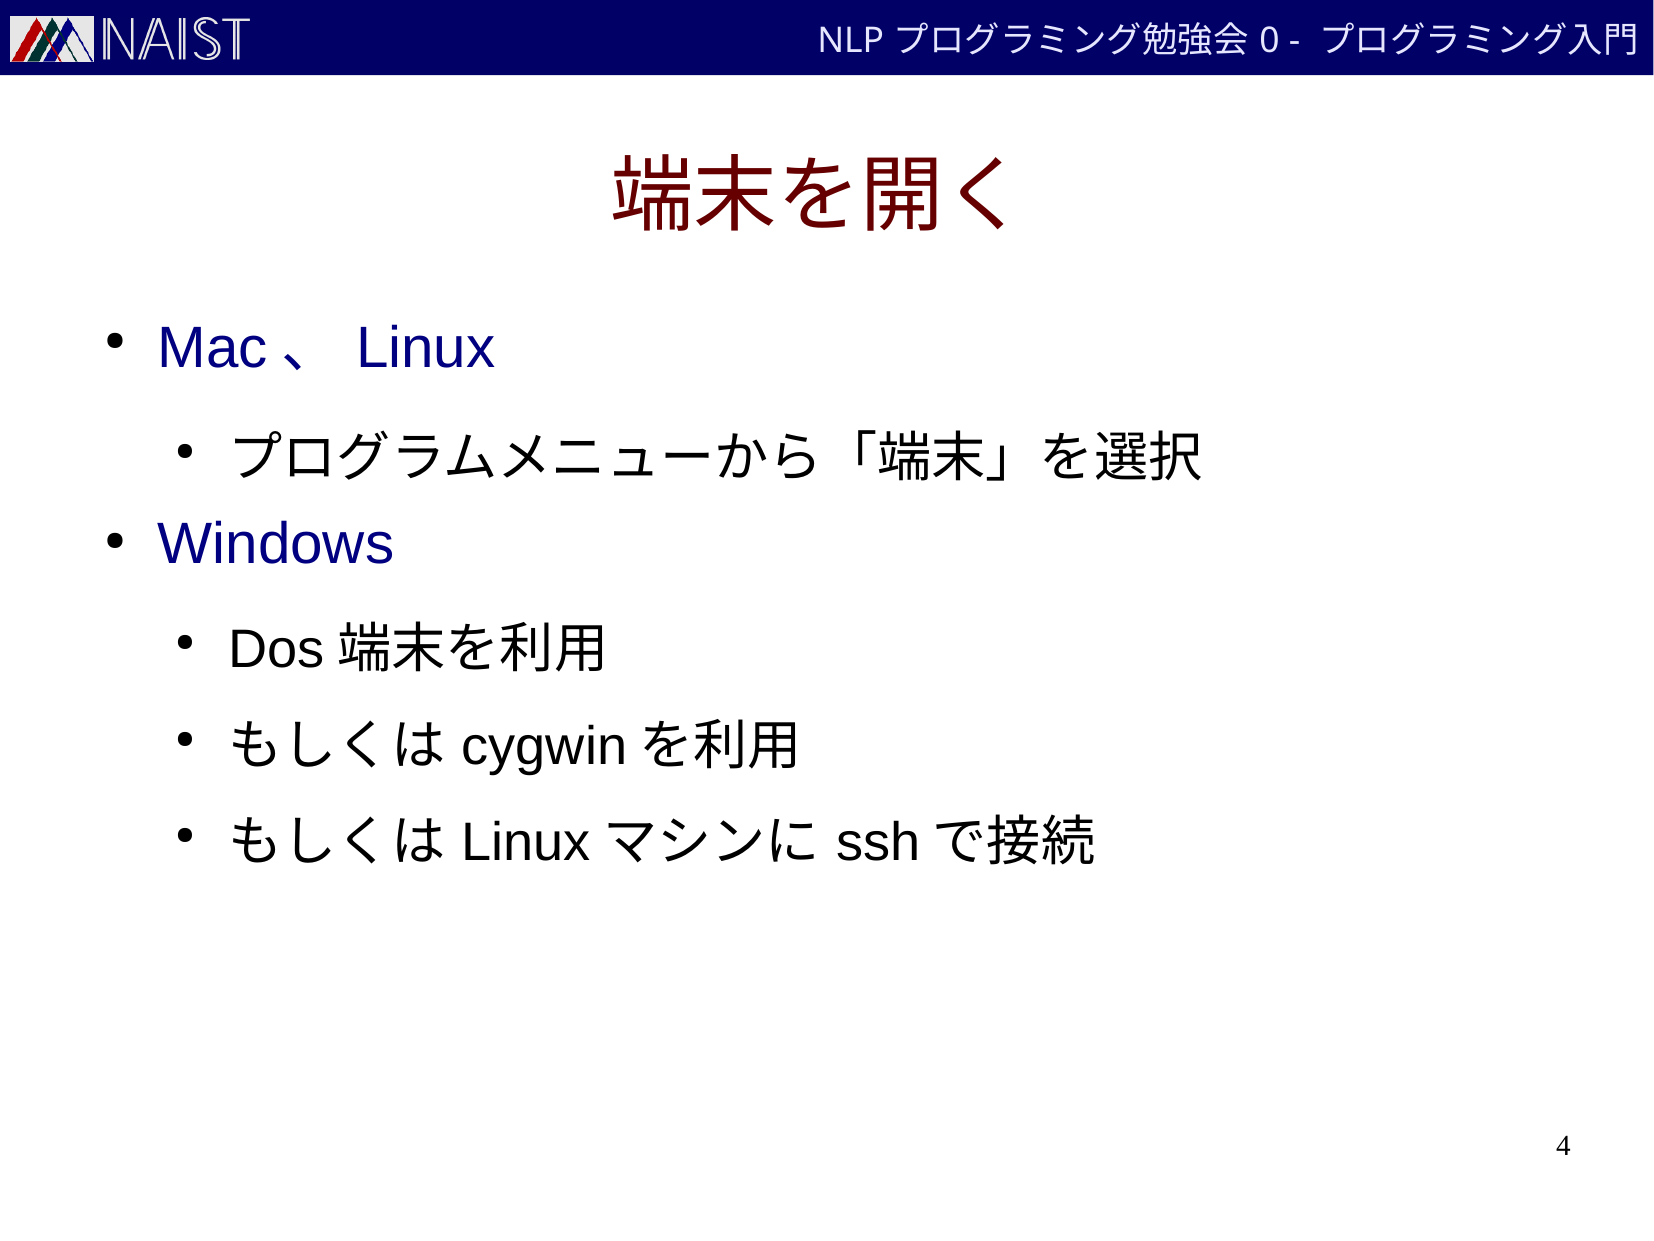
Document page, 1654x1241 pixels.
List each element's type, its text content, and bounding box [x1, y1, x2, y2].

picture [10, 16, 94, 62]
picture [102, 17, 251, 60]
title 端末を開く [75, 92, 1564, 285]
list Mac、Linux プログラムメニューから「端末」を選択 Windows Dos端末を利用 もしくはcygwinを利用 もしくはLinuxマシンにsshで接続 [86, 300, 1576, 1119]
